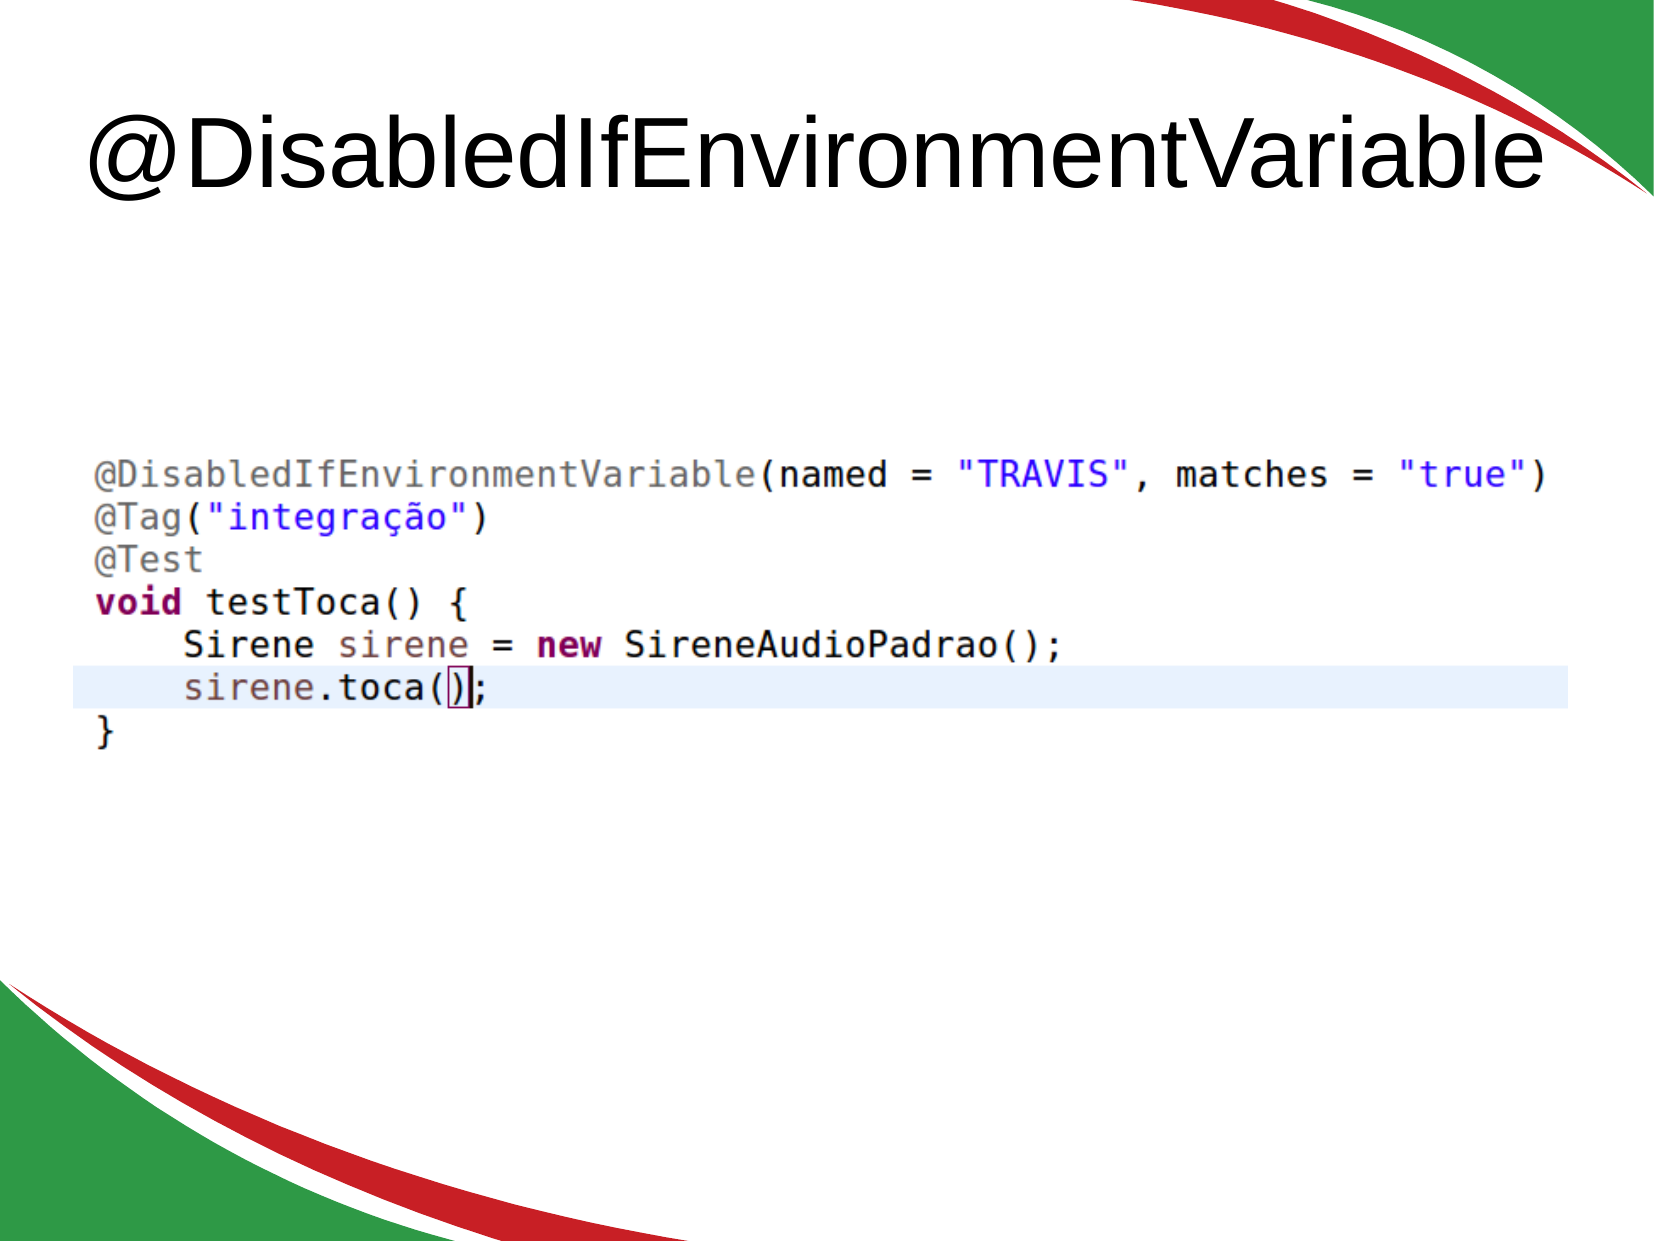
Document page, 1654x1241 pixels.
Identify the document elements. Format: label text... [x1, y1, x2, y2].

picture [73, 448, 1568, 770]
title @DisabledIfEnvironmentVariable [82, 49, 1571, 257]
